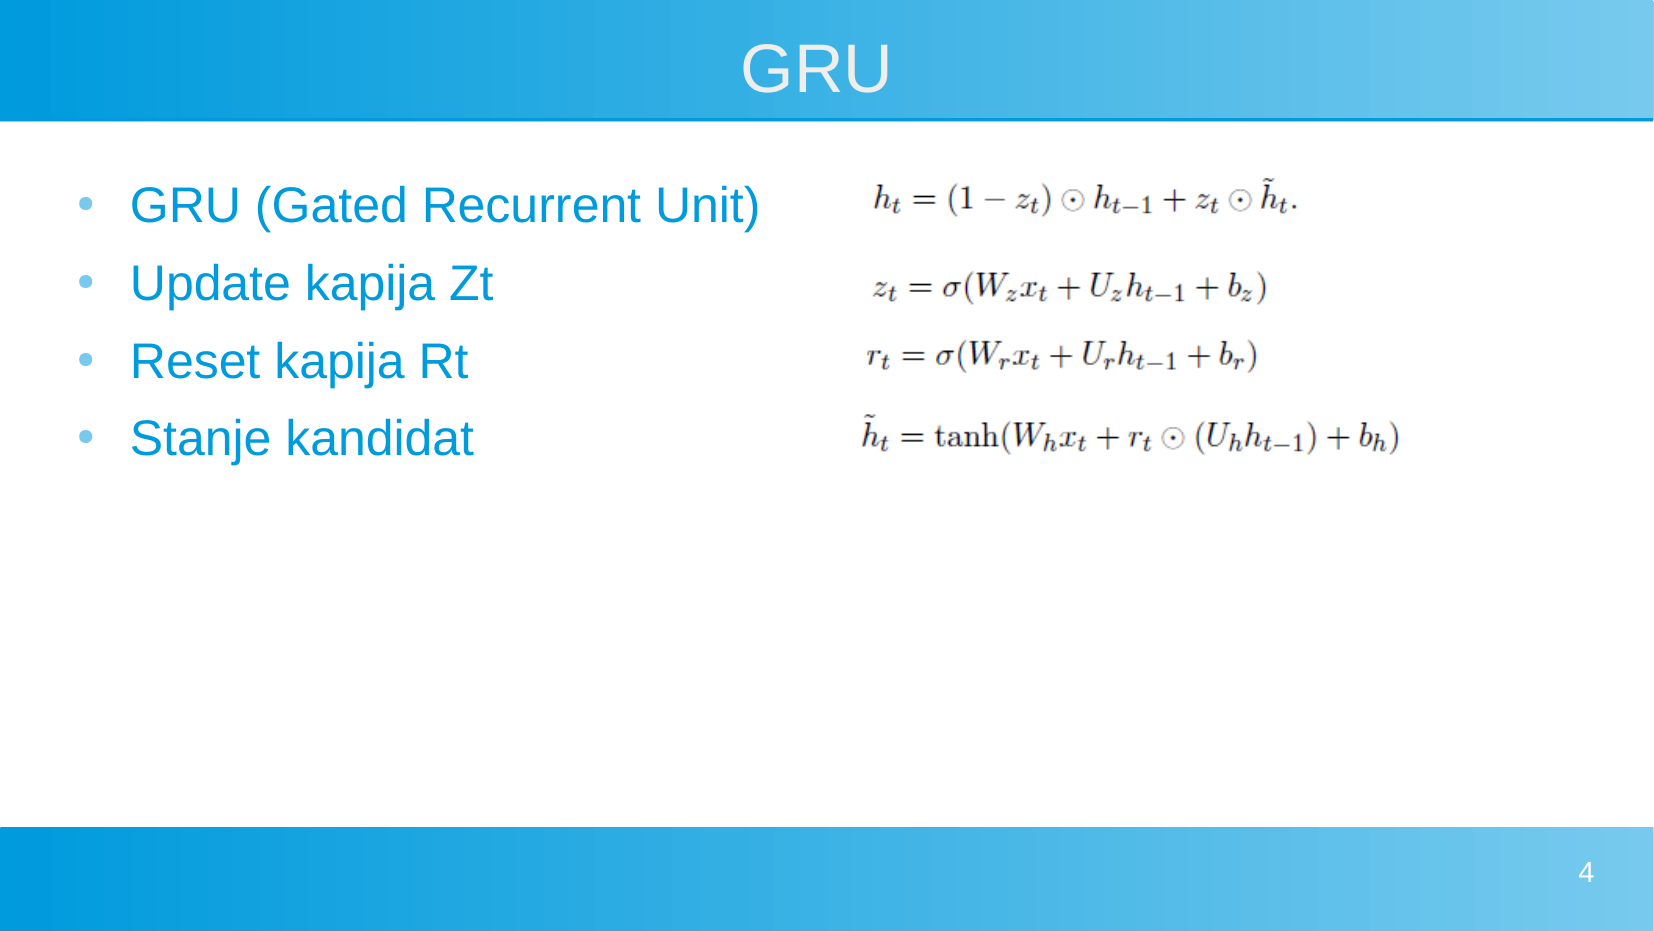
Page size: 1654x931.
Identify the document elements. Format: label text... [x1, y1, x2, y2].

picture [841, 169, 1329, 231]
title GRU [59, 29, 1595, 108]
list GRU (Gated Recurrent Unit) Update kapija Zt Reset kapija Rt Stanje kandidat [59, 177, 1595, 768]
picture [861, 265, 1270, 319]
picture [852, 324, 1401, 477]
